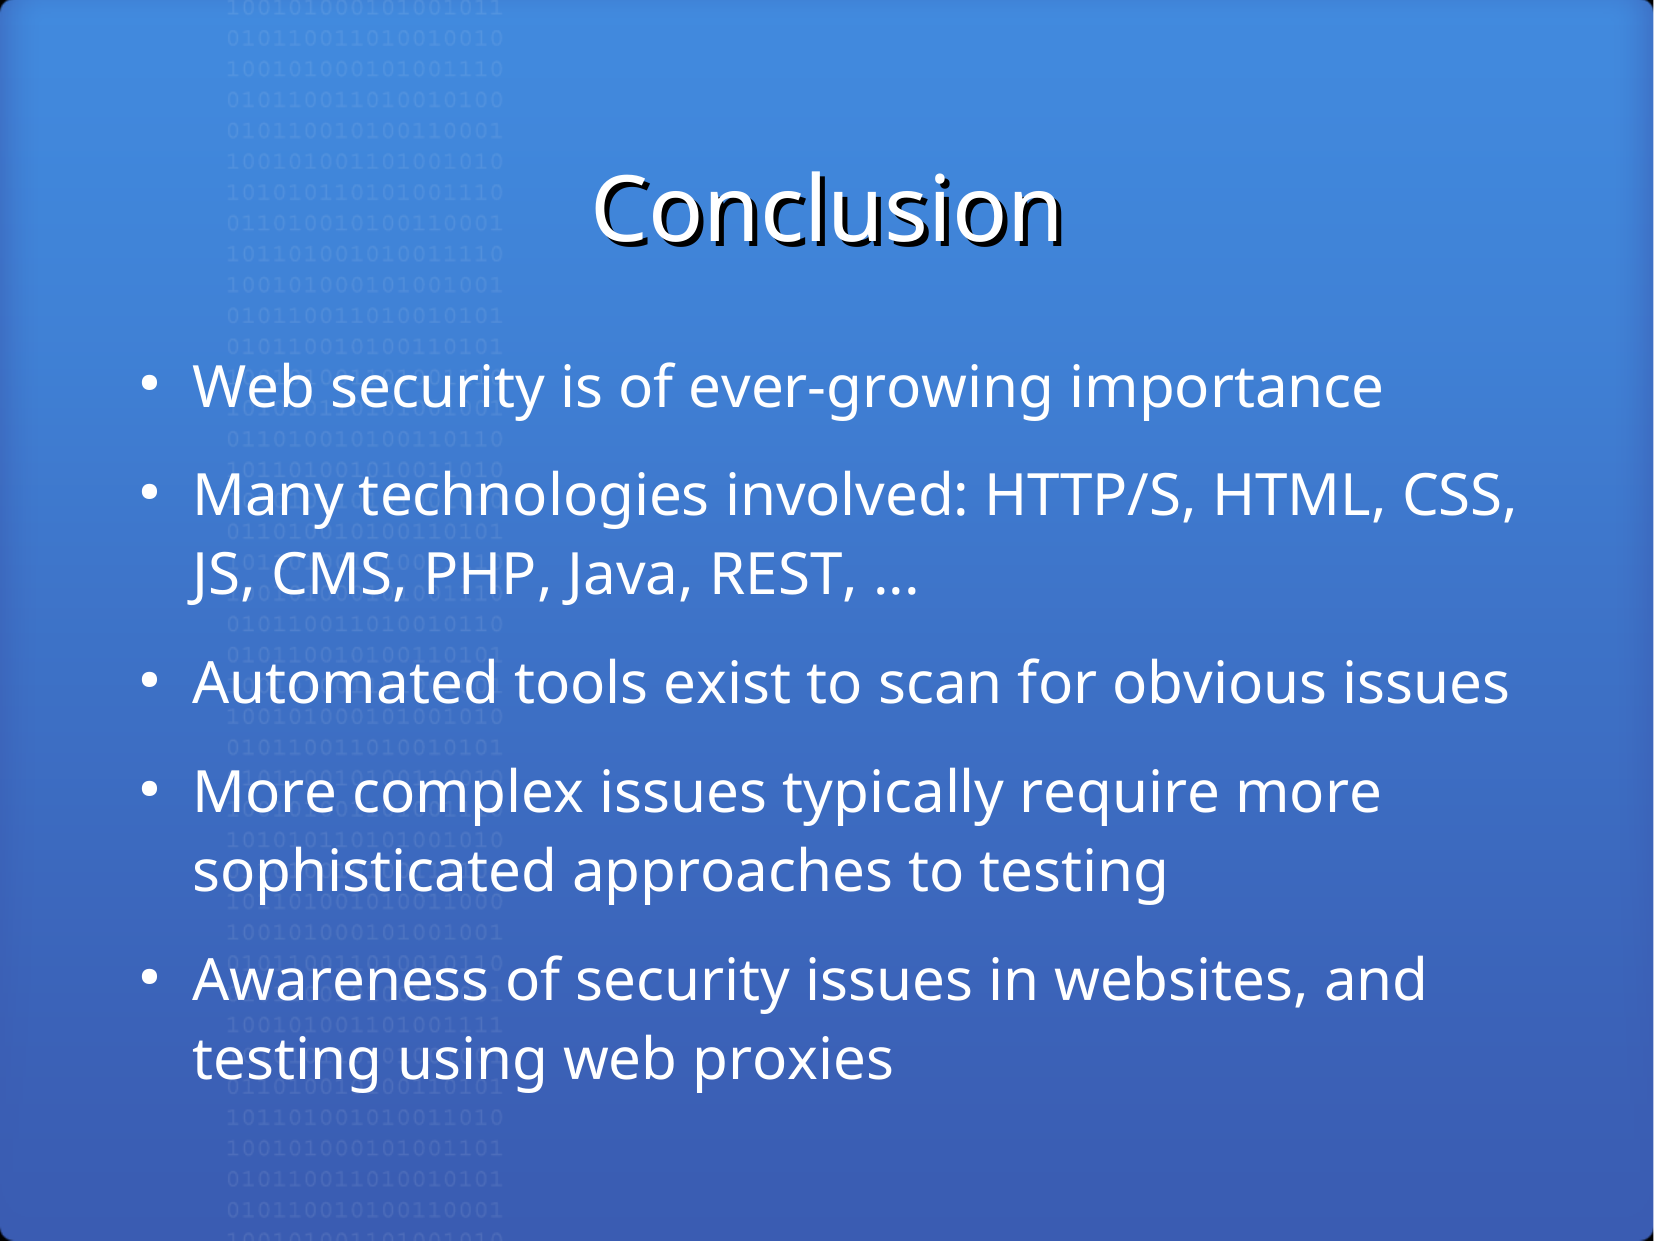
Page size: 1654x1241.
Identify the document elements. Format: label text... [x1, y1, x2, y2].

title Conclusion [121, 102, 1534, 310]
list Web security is of ever-growing importance Many technologies involved: HTTP/S, HTML, CSS, JS, CMS, PHP, Java, REST, ... Automated tools exist to scan for obvious issues More complex issues typically require more sophisticated approaches to testing Awareness of security issues in websites, and testing using web proxies [121, 344, 1534, 1111]
picture [0, 0, 1654, 1241]
